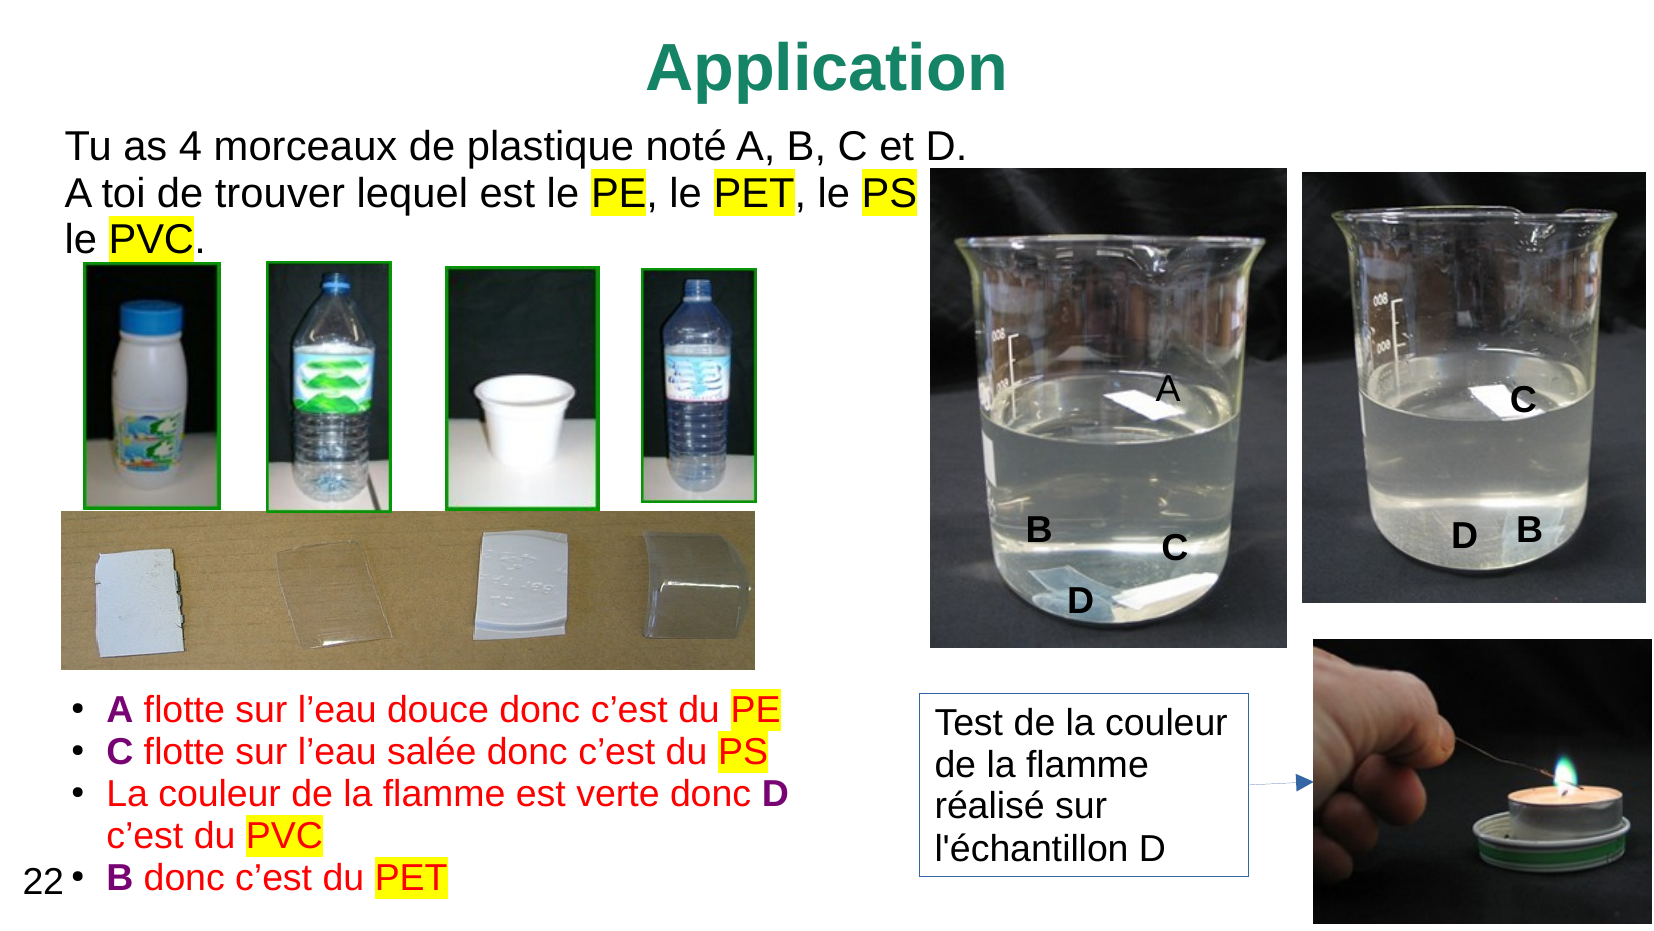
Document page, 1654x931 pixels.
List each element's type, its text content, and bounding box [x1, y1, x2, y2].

text_box Tu as 4 morceaux de plastique noté A, B, C et D. A toi de trouver lequel est le PE, le PET, le PS et le PVC. [49, 115, 1020, 277]
text_box B [1010, 501, 1068, 559]
picture [641, 268, 757, 503]
picture [61, 261, 755, 670]
text_box D [1436, 507, 1493, 565]
text_box B [1501, 501, 1558, 559]
text_box A [1140, 359, 1196, 417]
text_box A flotte sur l’eau douce donc c’est du PE C flotte sur l’eau salée donc c’est du PS La couleur de la flamme est verte donc D c’est du PVC B donc c’est du PET [56, 681, 865, 921]
text_box D [1052, 572, 1109, 630]
title Application [82, 19, 1571, 116]
text_box C [1495, 371, 1552, 429]
picture [930, 168, 1287, 648]
text_box <number> [7, 853, 637, 924]
picture [1313, 639, 1652, 924]
text_box Test de la couleur de la flamme réalisé sur l'échantillon D [919, 693, 1249, 877]
text_box C [1146, 519, 1204, 577]
picture [1302, 172, 1646, 603]
picture [83, 262, 221, 510]
